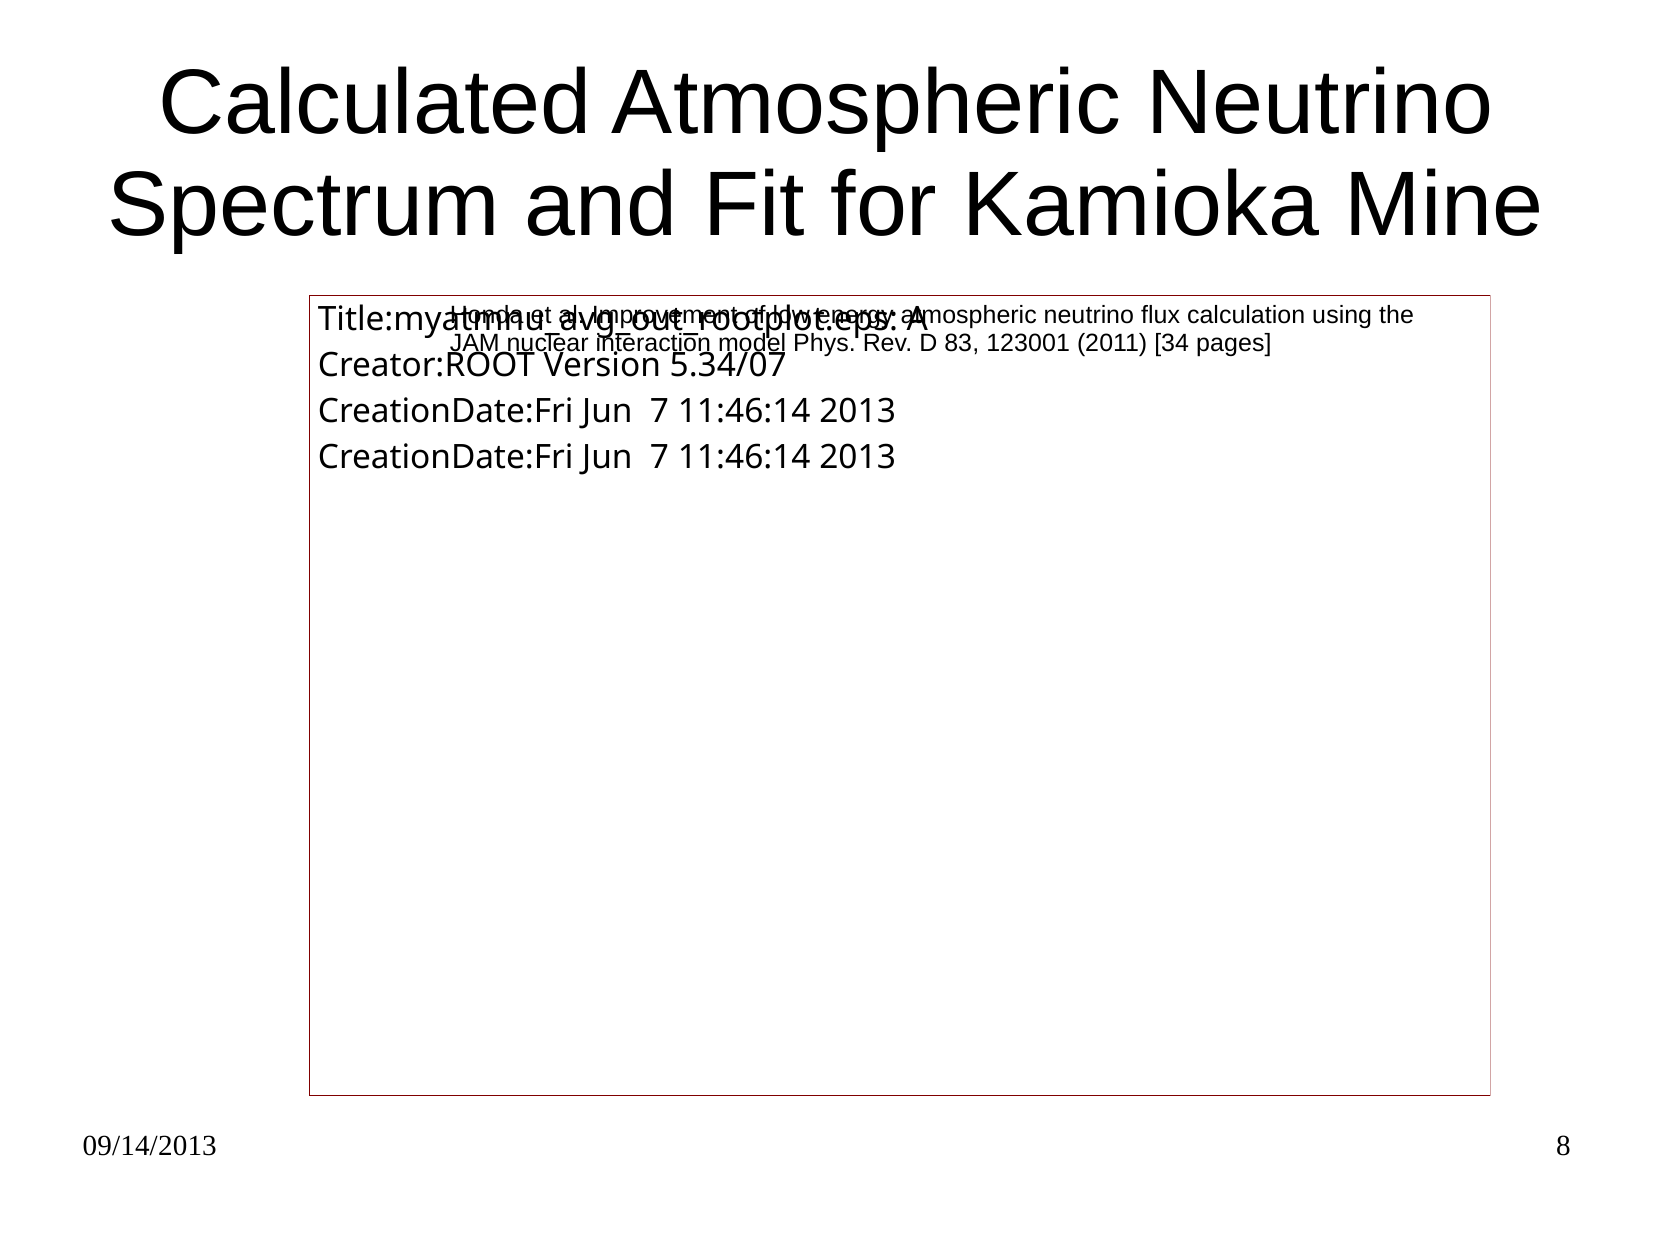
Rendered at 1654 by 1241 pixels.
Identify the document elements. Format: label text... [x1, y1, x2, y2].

text_box Honda et al. Improvement of low energy atmospheric neutrino flux calculation using the JAM nuclear interaction model Phys. Rev. D 83, 123001 (2011) [34 pages] [435, 292, 1456, 364]
picture [307, 292, 1491, 1096]
title Calculated Atmospheric Neutrino Spectrum and Fit for Kamioka Mine [82, 49, 1571, 257]
